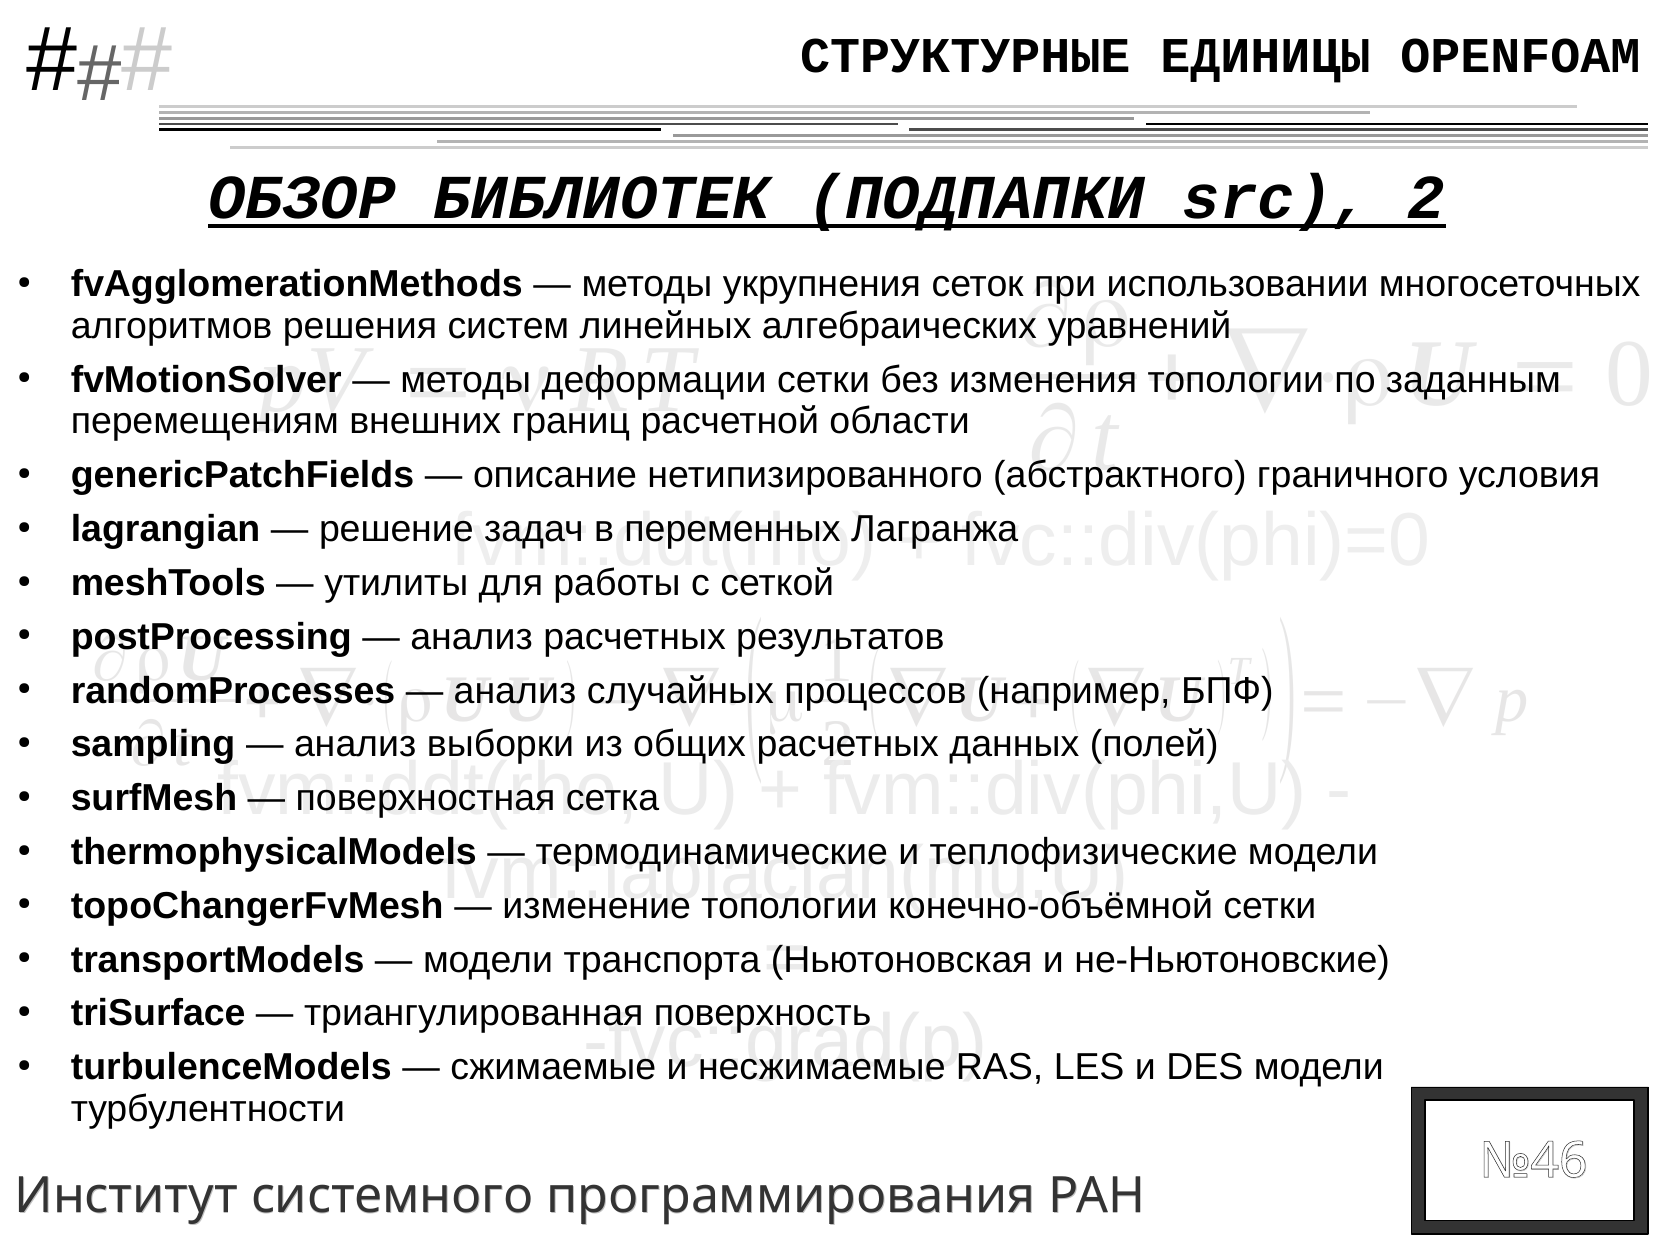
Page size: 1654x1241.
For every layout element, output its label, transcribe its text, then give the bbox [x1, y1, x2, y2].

title ОБЗОР БИБЛИОТЕК (ПОДПАПКИ src), 2 [0, 147, 1654, 257]
list fvAgglomerationMethods — методы укрупнения сеток при использовании многосеточных алгоритмов решения систем линейных алгебраических уравнений fvMotionSolver — методы деформации сетки без изменения топологии по заданным перемещениям внешних границ расчетной области genericPatchFields — описание нетипизированного (абстрактного) граничного условия lagrangian — решение задач в переменных Лагранжа meshTools — утилиты для работы с сеткой postProcessing — анализ расчетных результатов randomProcesses — анализ случайных процессов (например, БПФ) sampling — анализ выборки из общих расчетных данных (полей) surfMesh — поверхностная сетка thermophysicalModels — термодинамические и теплофизические модели topoChangerFvMesh — изменение топологии конечно-объёмной сетки transportModels — модели транспорта (Ньютоновская и не-Ньютоновские) triSurface — триангулированная поверхность turbulenceModels — сжимаемые и несжимаемые RAS, LES и DES модели турбулентности [0, 262, 1654, 1130]
